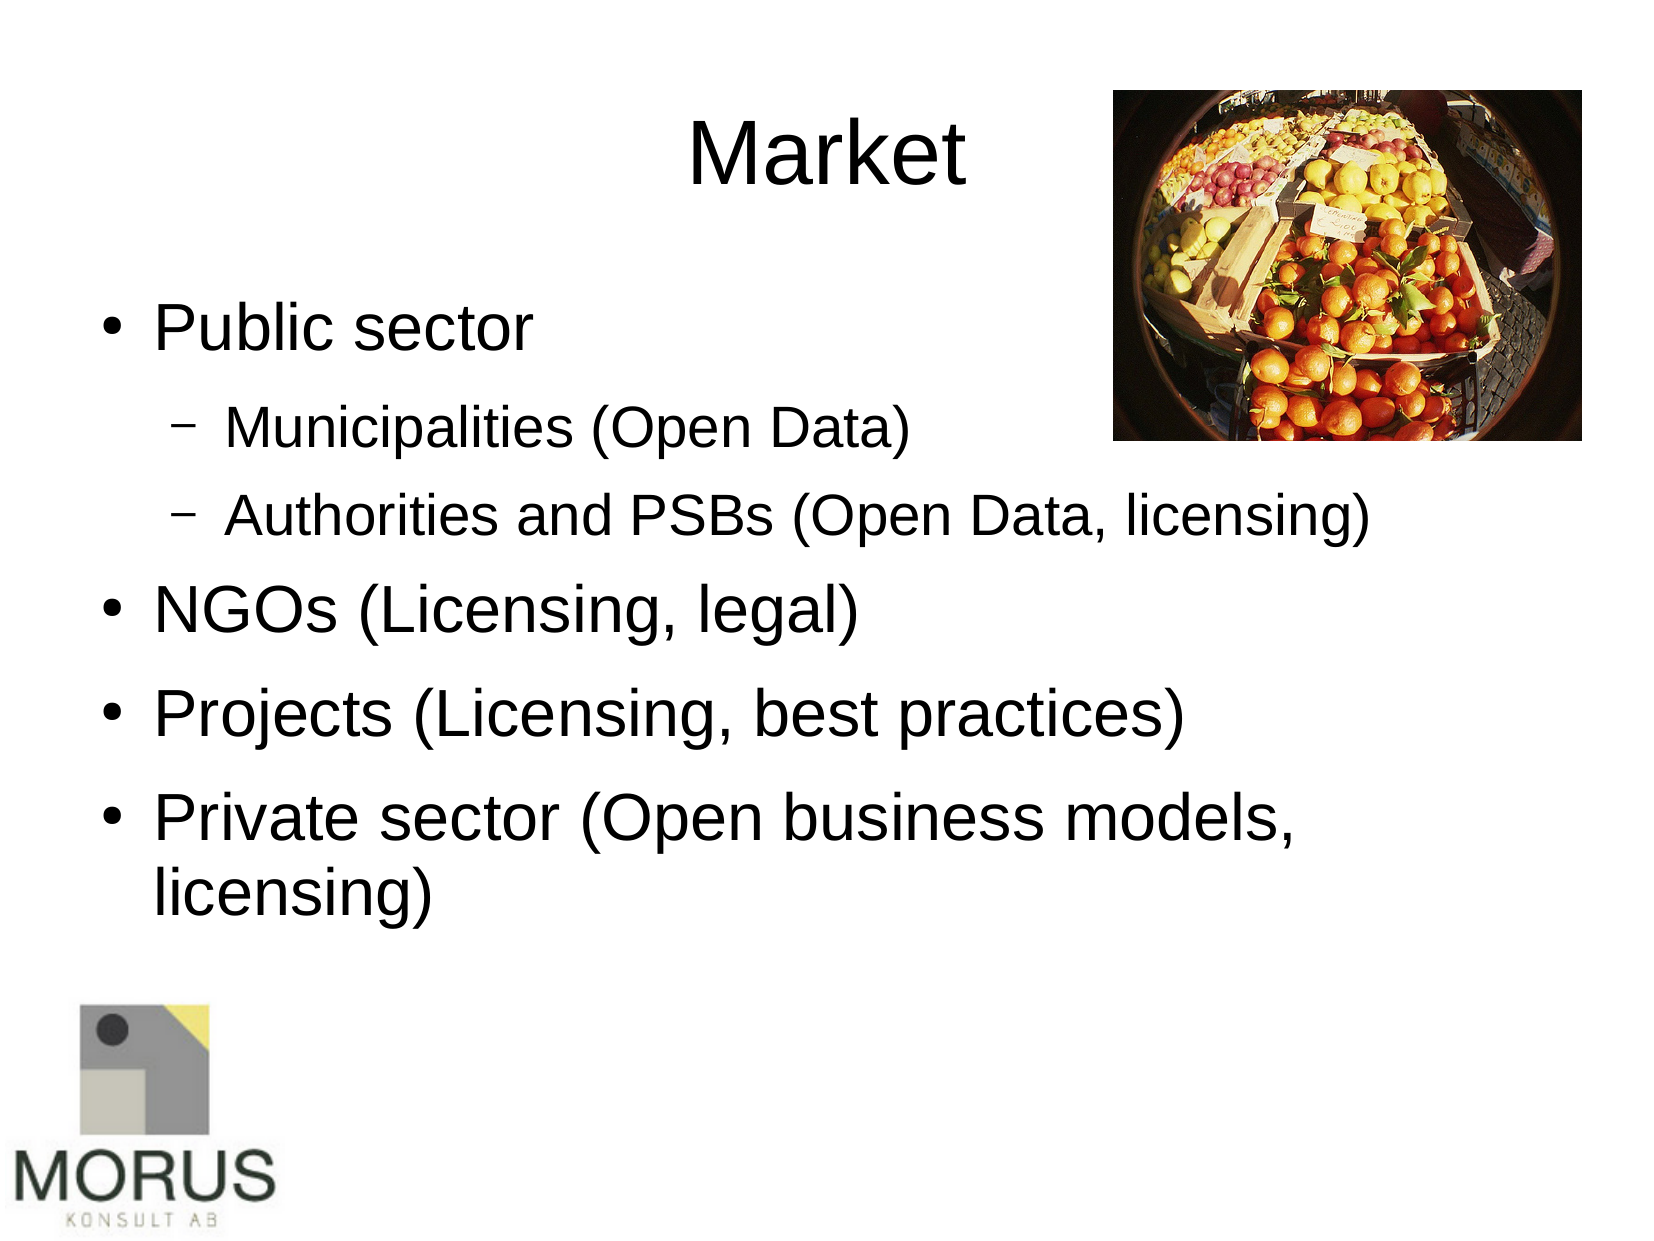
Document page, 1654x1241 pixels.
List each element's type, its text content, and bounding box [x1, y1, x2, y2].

title Market [82, 49, 1571, 257]
list Public sector Municipalities (Open Data) Authorities and PSBs (Open Data, licensing) NGOs (Licensing, legal) Projects (Licensing, best practices) Private sector (Open business models, licensing) [82, 290, 1538, 1010]
picture [5, 992, 285, 1241]
picture [1113, 90, 1582, 442]
